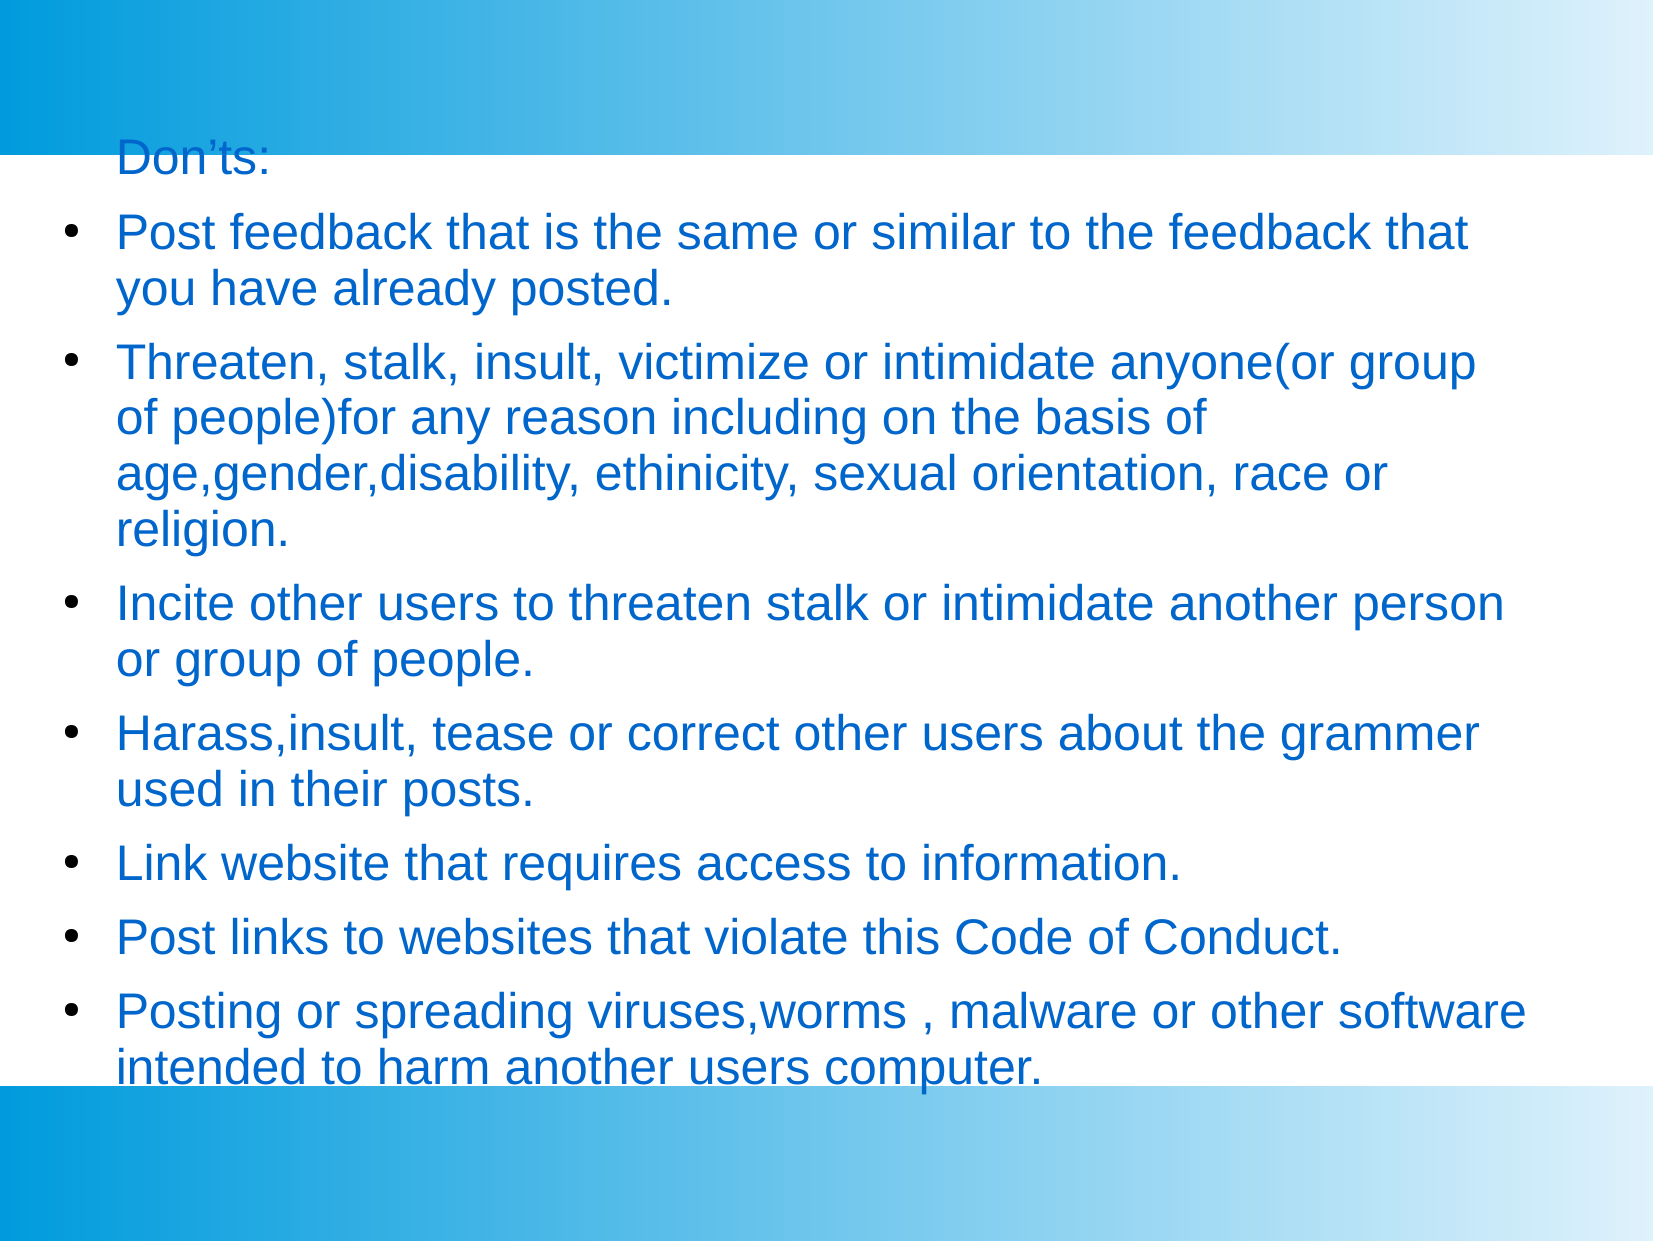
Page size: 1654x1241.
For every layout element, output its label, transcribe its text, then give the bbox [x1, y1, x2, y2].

list Don’ts: Post feedback that is the same or similar to the feedback that you have already posted. Threaten, stalk, insult, victimize or intimidate anyone(or group of people)for any reason including on the basis of age,gender,disability, ethinicity, sexual orientation, race or religion. Incite other users to threaten stalk or intimidate another person or group of people. Harass,insult, tease or correct other users about the grammer used in their posts. Link website that requires access to information. Post links to websites that violate this Code of Conduct. Posting or spreading viruses,worms , malware or other software intended to harm another users computer. [44, 129, 1534, 850]
